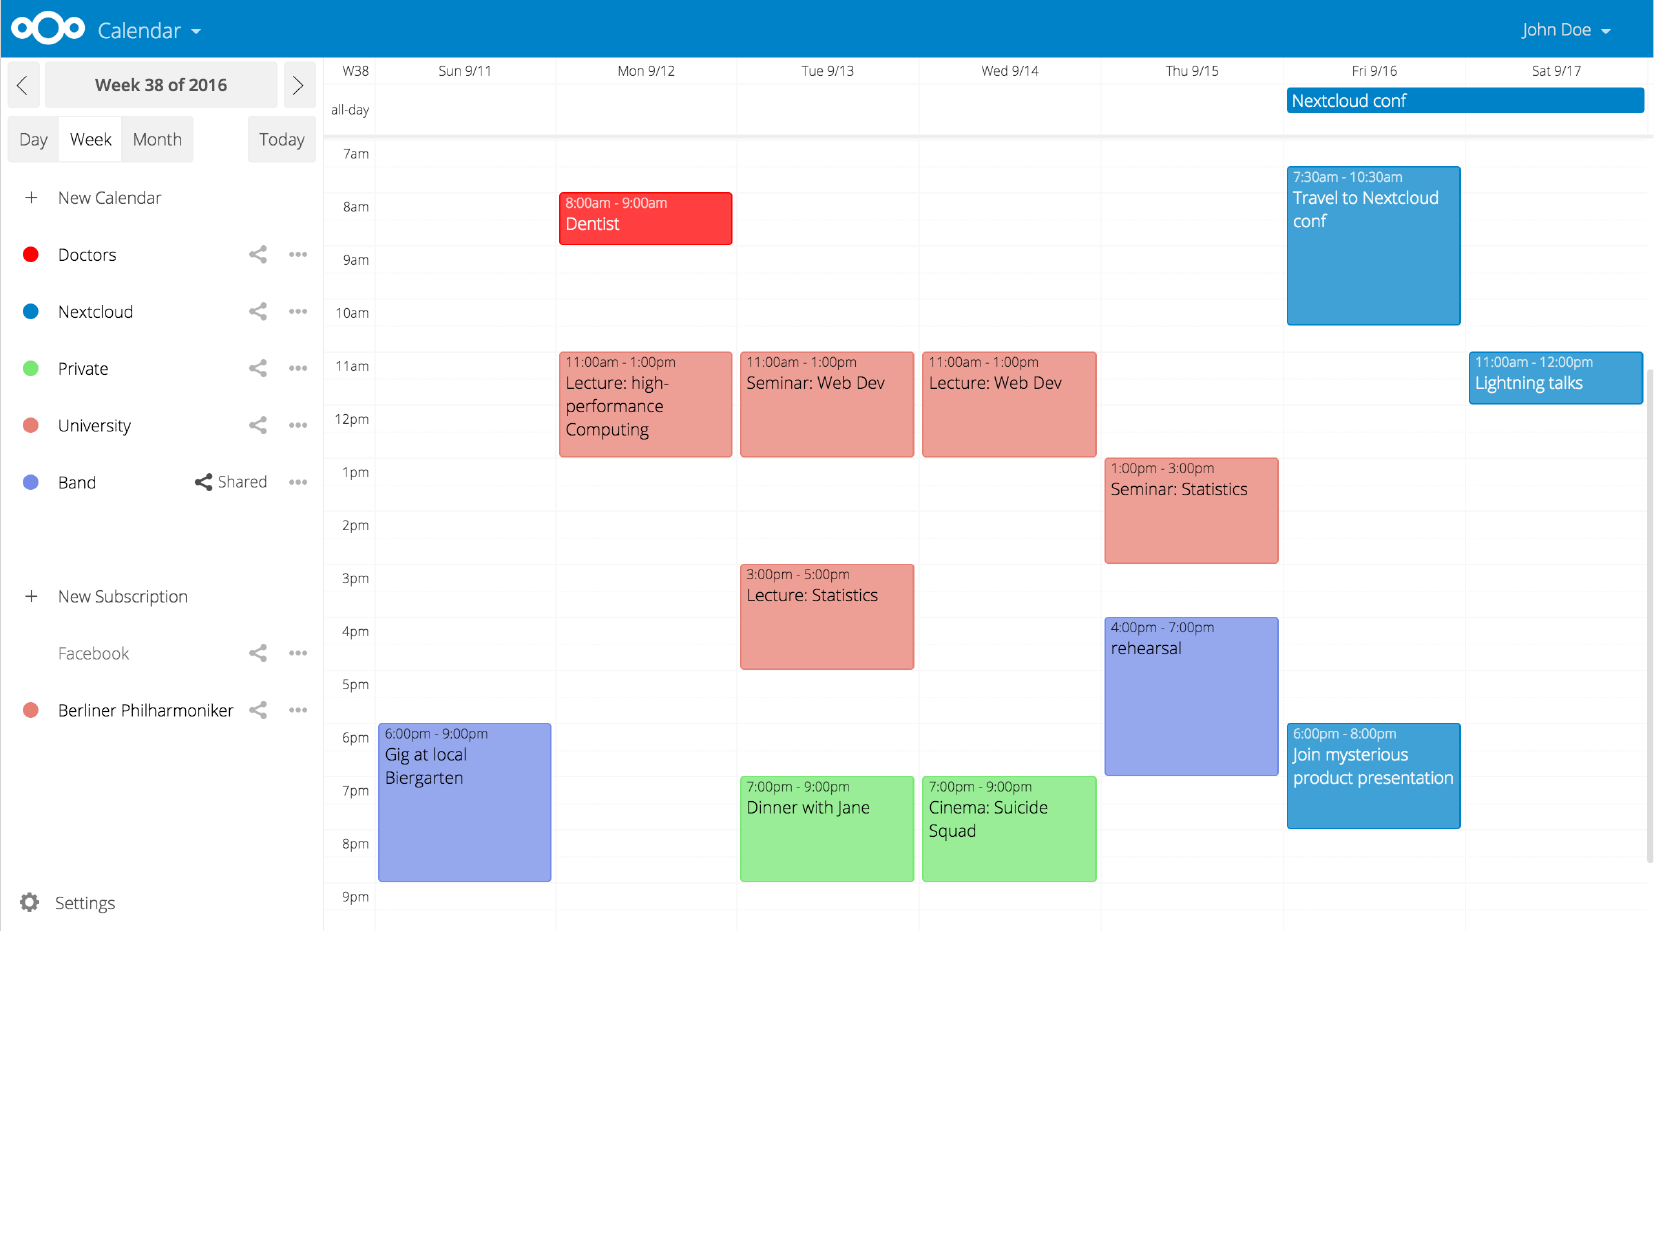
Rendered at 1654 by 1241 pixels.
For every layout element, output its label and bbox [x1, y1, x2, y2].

picture [0, 0, 1654, 931]
